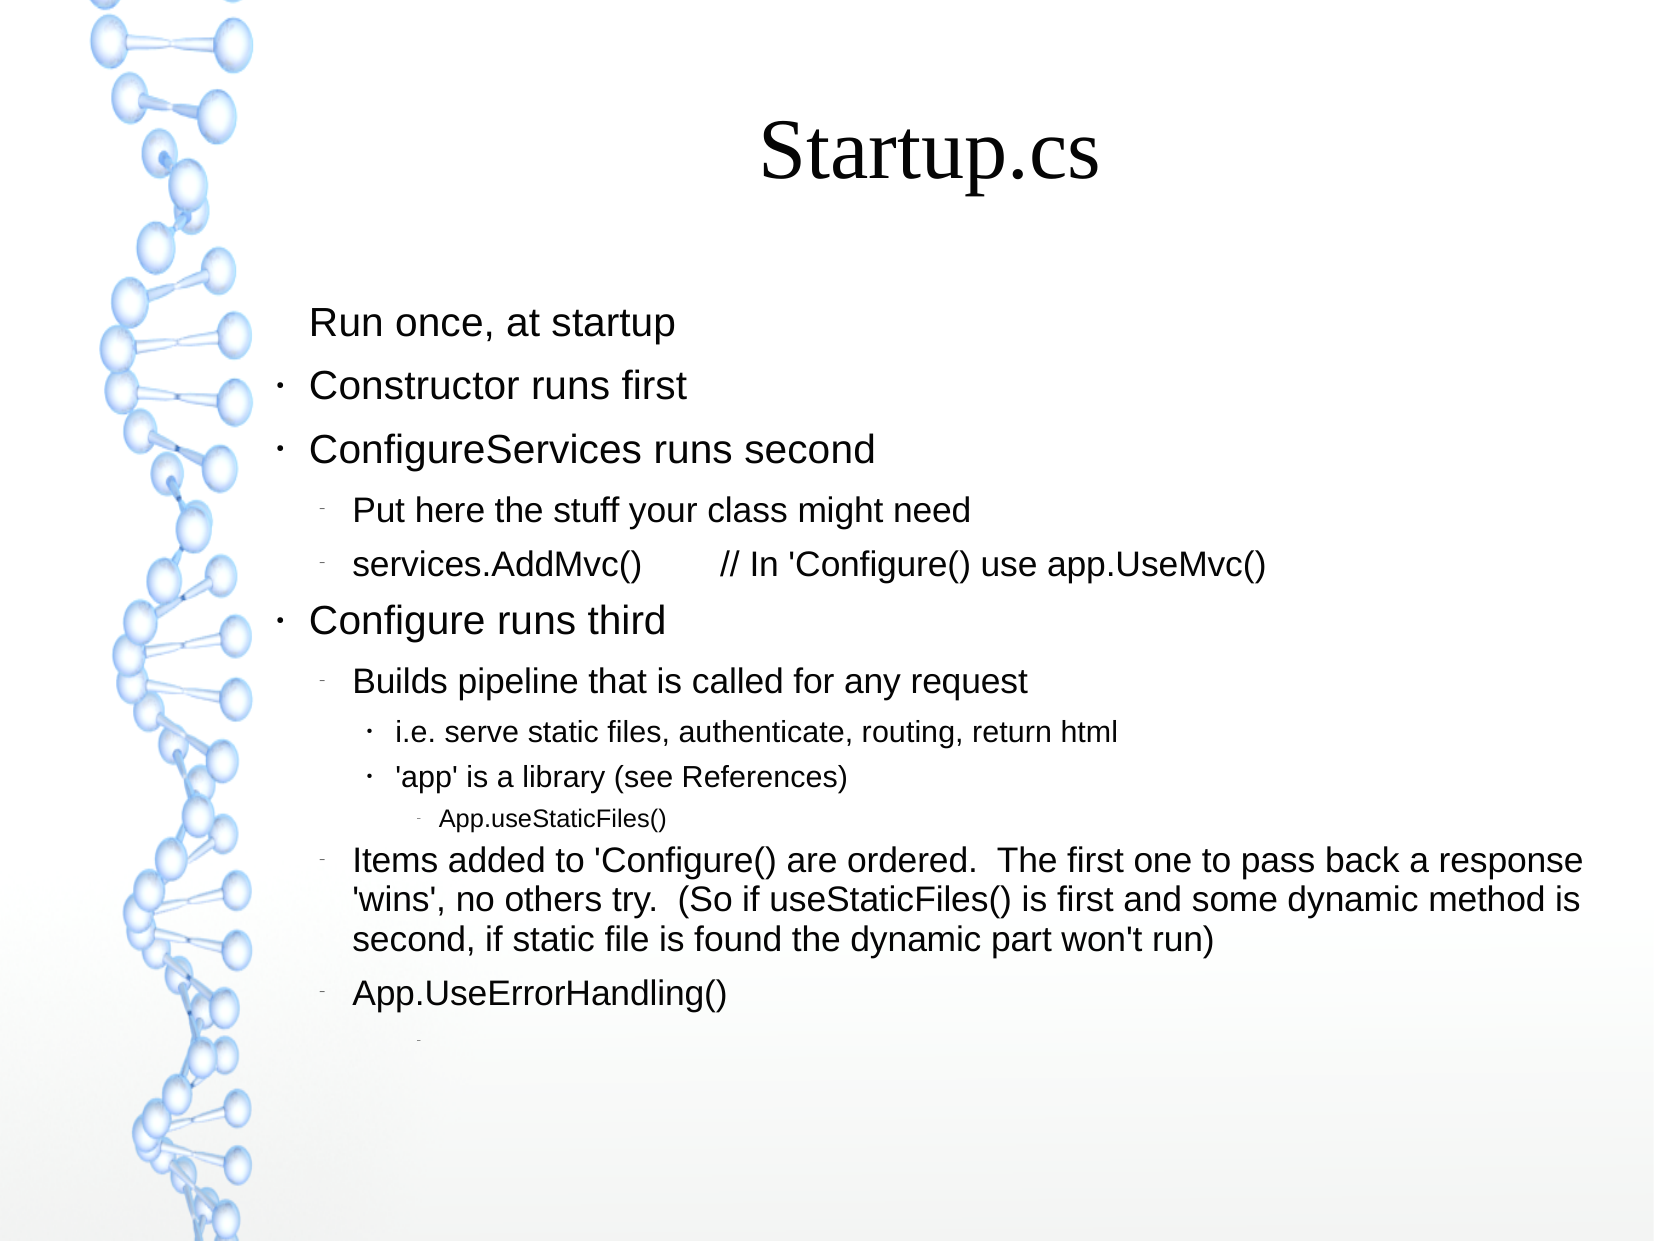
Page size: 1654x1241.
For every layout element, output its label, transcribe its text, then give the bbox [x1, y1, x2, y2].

list Run once, at startup Constructor runs first ConfigureServices runs second Put here the stuff your class might need services.AddMvc() // In 'Configure() use app.UseMvc() Configure runs third Builds pipeline that is called for any request i.e. serve static files, authenticate, routing, return html 'app' is a library (see References) App.useStaticFiles() Items added to 'Configure() are ordered. The first one to pass back a response 'wins', no others try. (So if useStaticFiles() is first and some dynamic method is second, if static file is found the dynamic part won't run) App.UseErrorHandling() [265, 299, 1595, 1019]
picture [0, 0, 1654, 1241]
title Startup.cs [265, 47, 1595, 252]
